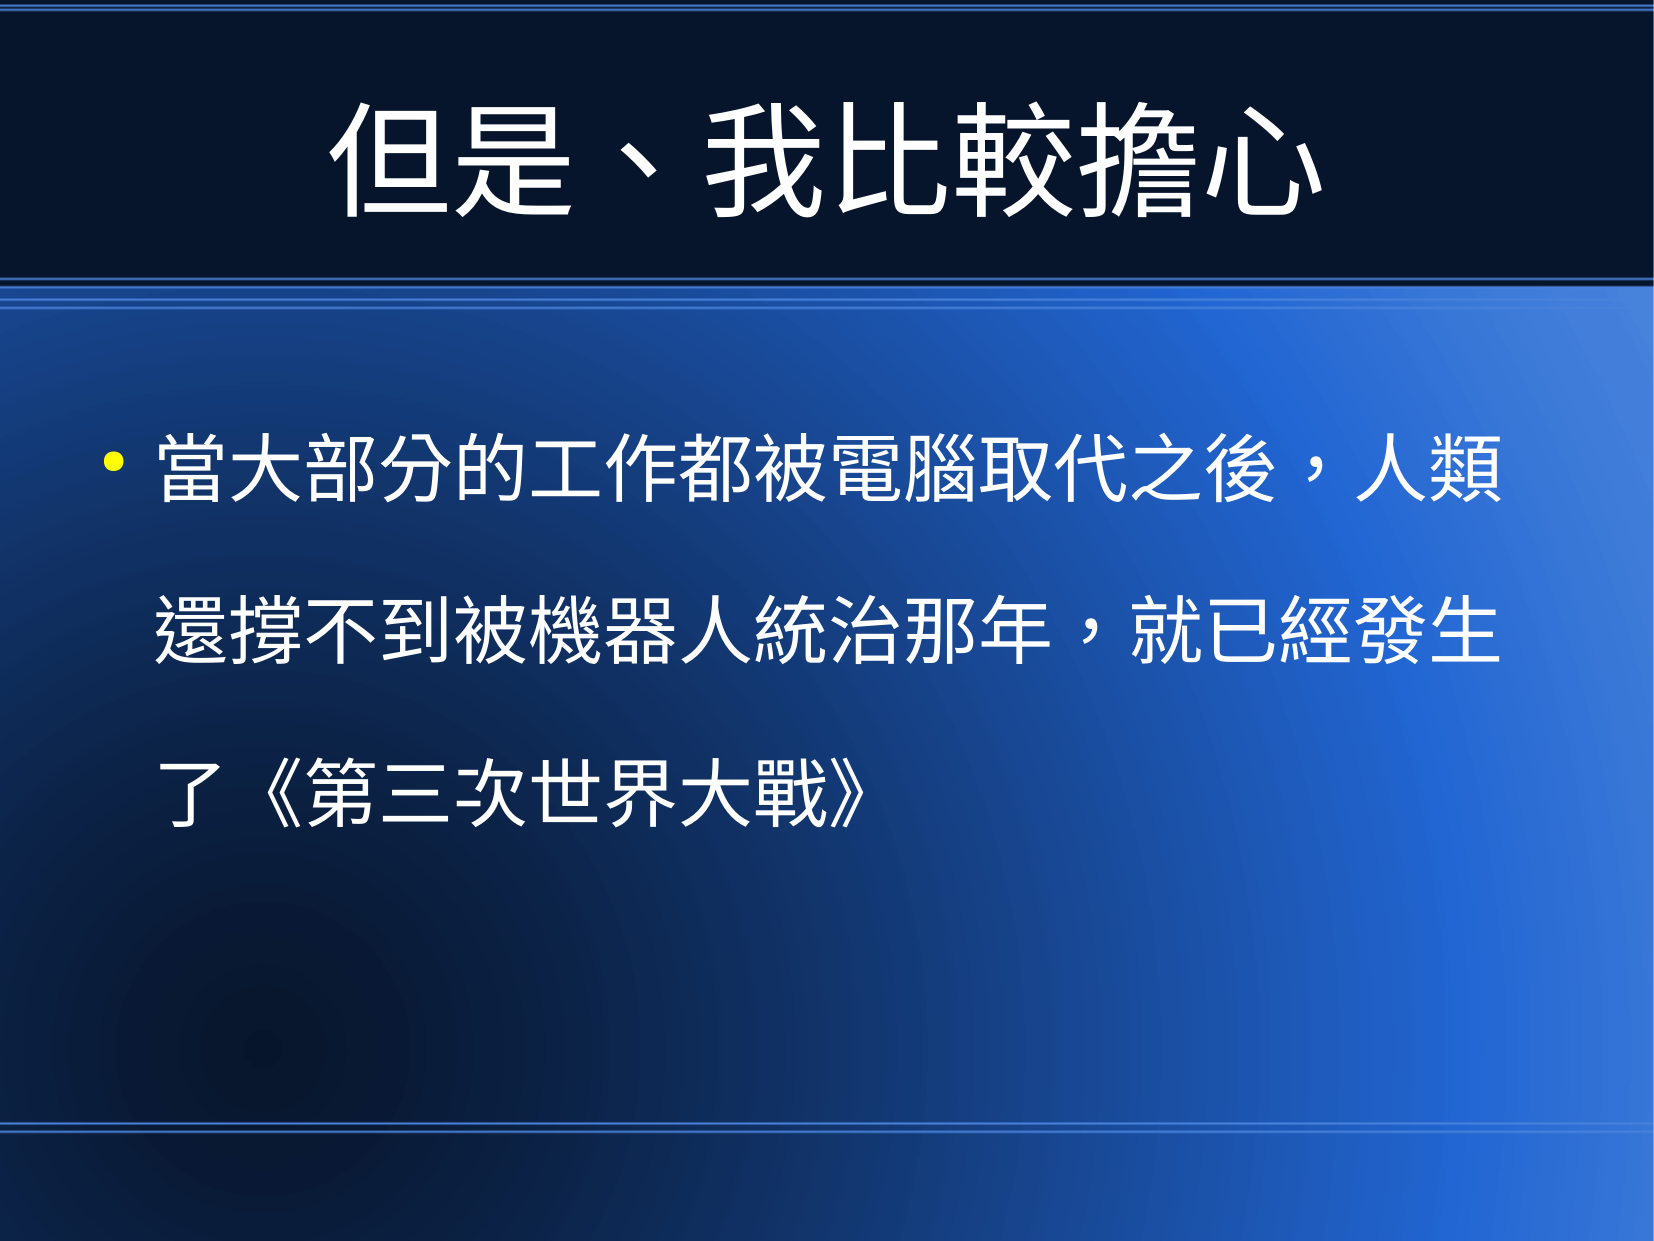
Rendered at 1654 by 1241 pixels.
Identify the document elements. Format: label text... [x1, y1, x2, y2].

picture [0, 0, 1654, 1241]
list 當大部分的工作都被電腦取代之後，人類還撐不到被機器人統治那年，就已經發生了《第三次世界大戰》 [82, 355, 1571, 1241]
title 但是、我比較擔心 [82, 49, 1571, 257]
